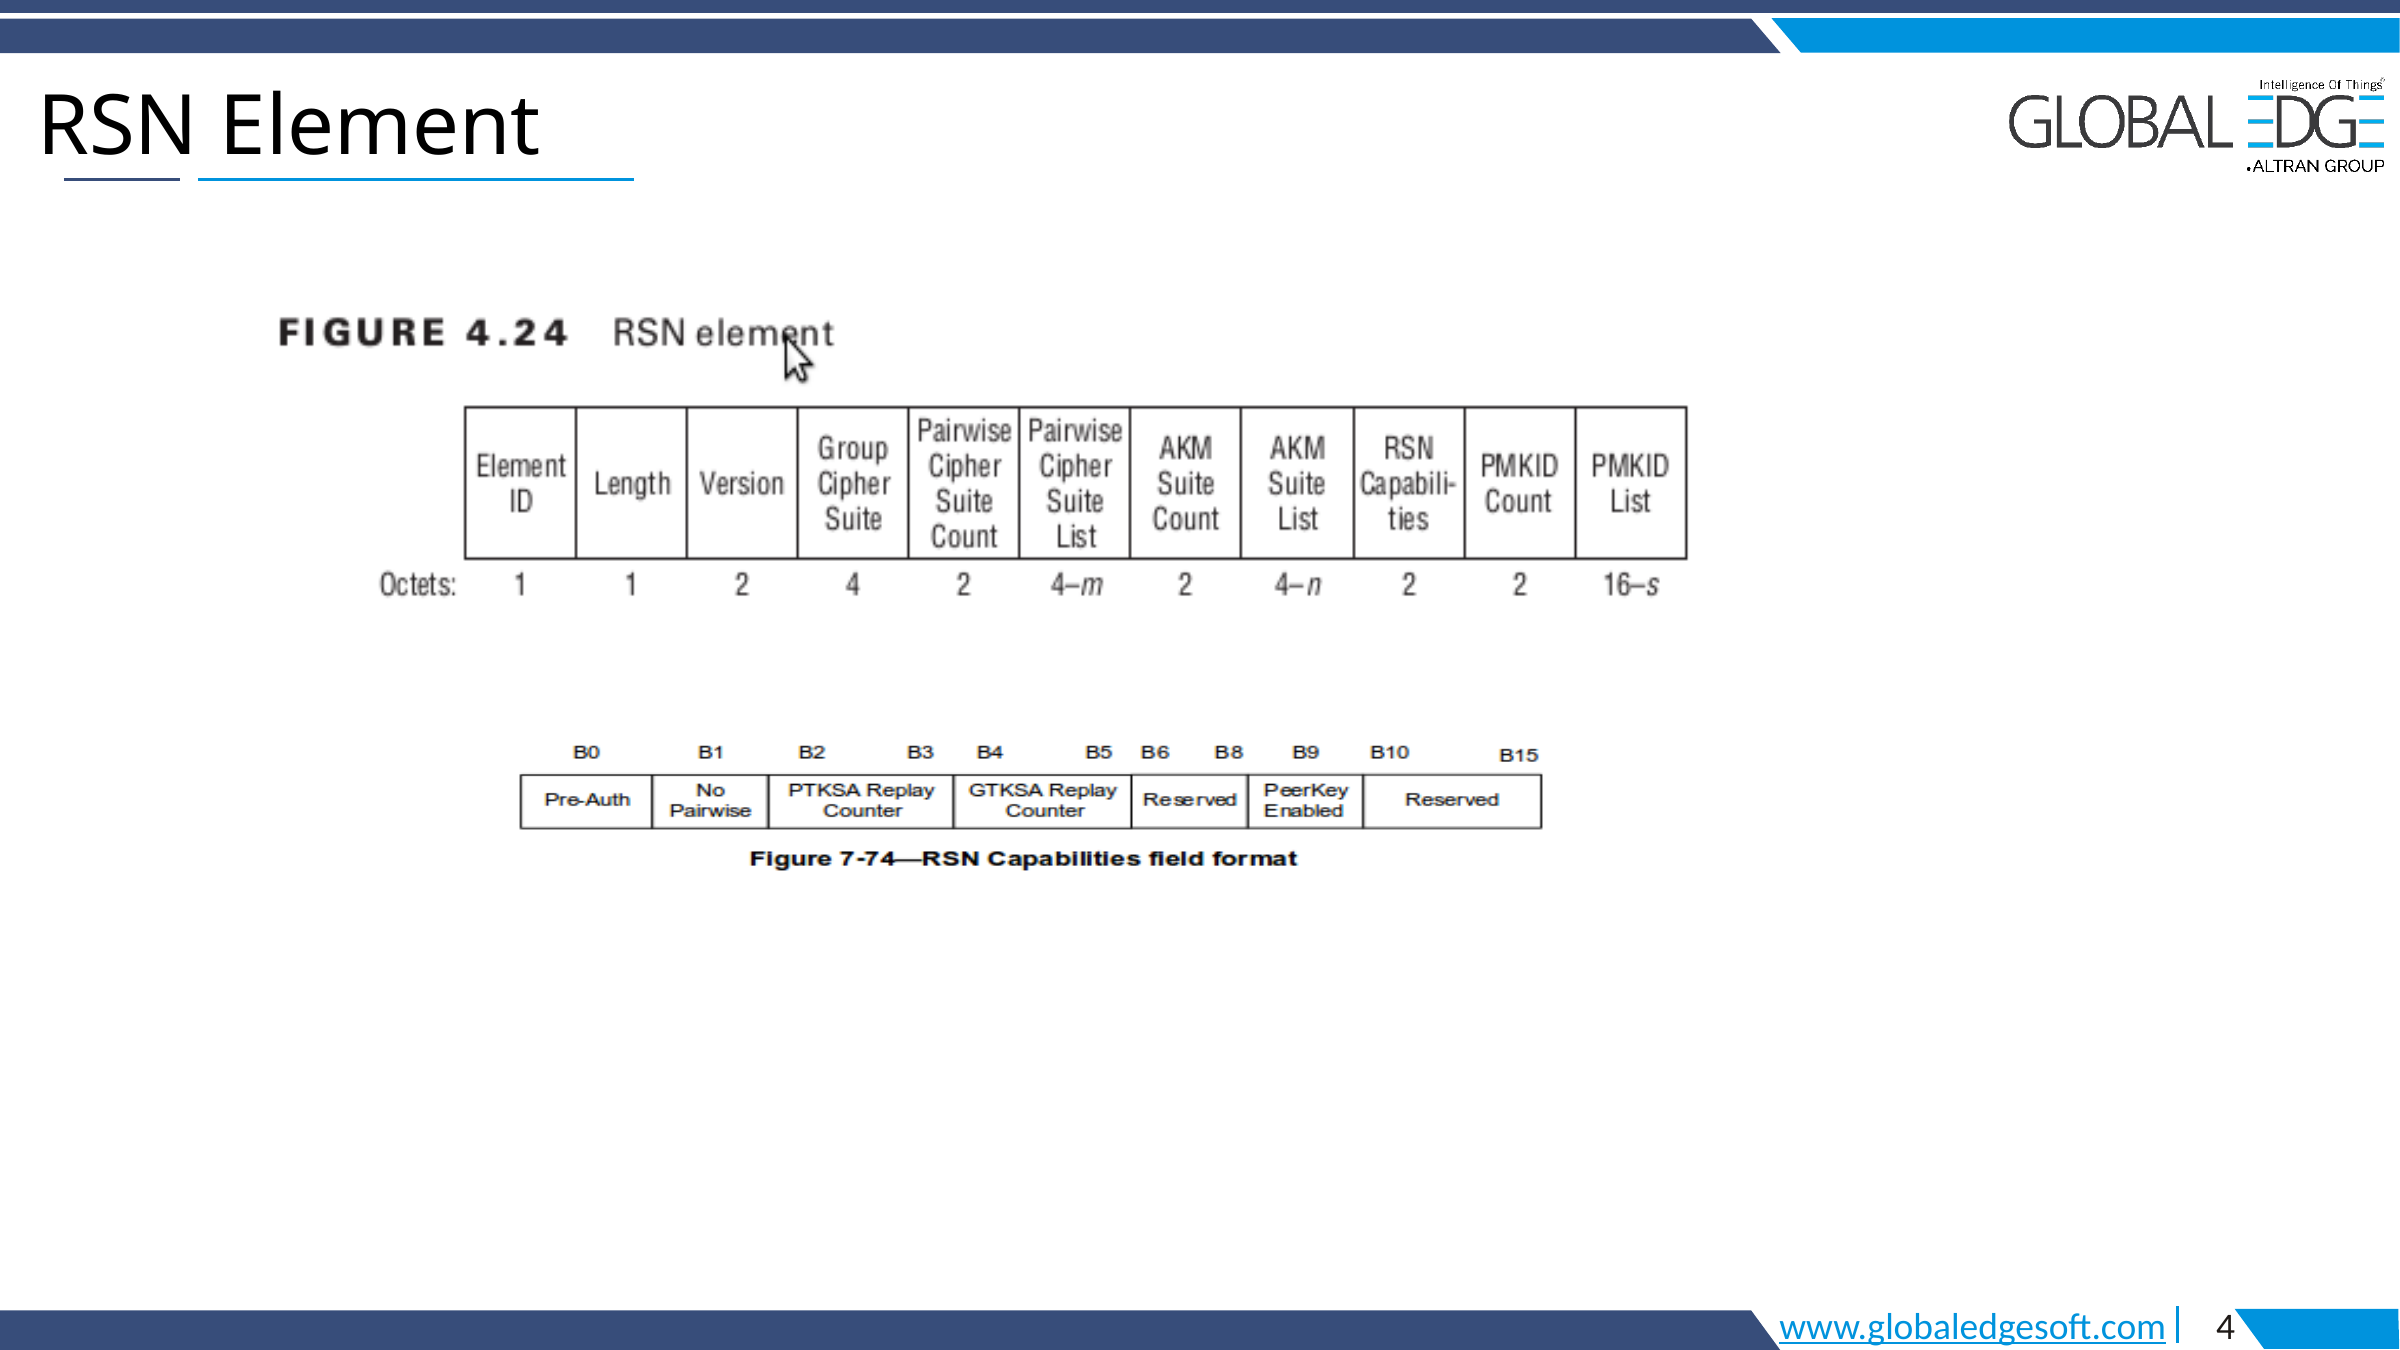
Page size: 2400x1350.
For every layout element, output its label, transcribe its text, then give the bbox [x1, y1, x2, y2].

picture [262, 273, 1898, 644]
title RSN Element [26, 64, 1977, 178]
picture [465, 721, 1635, 888]
picture [2001, 67, 2392, 182]
